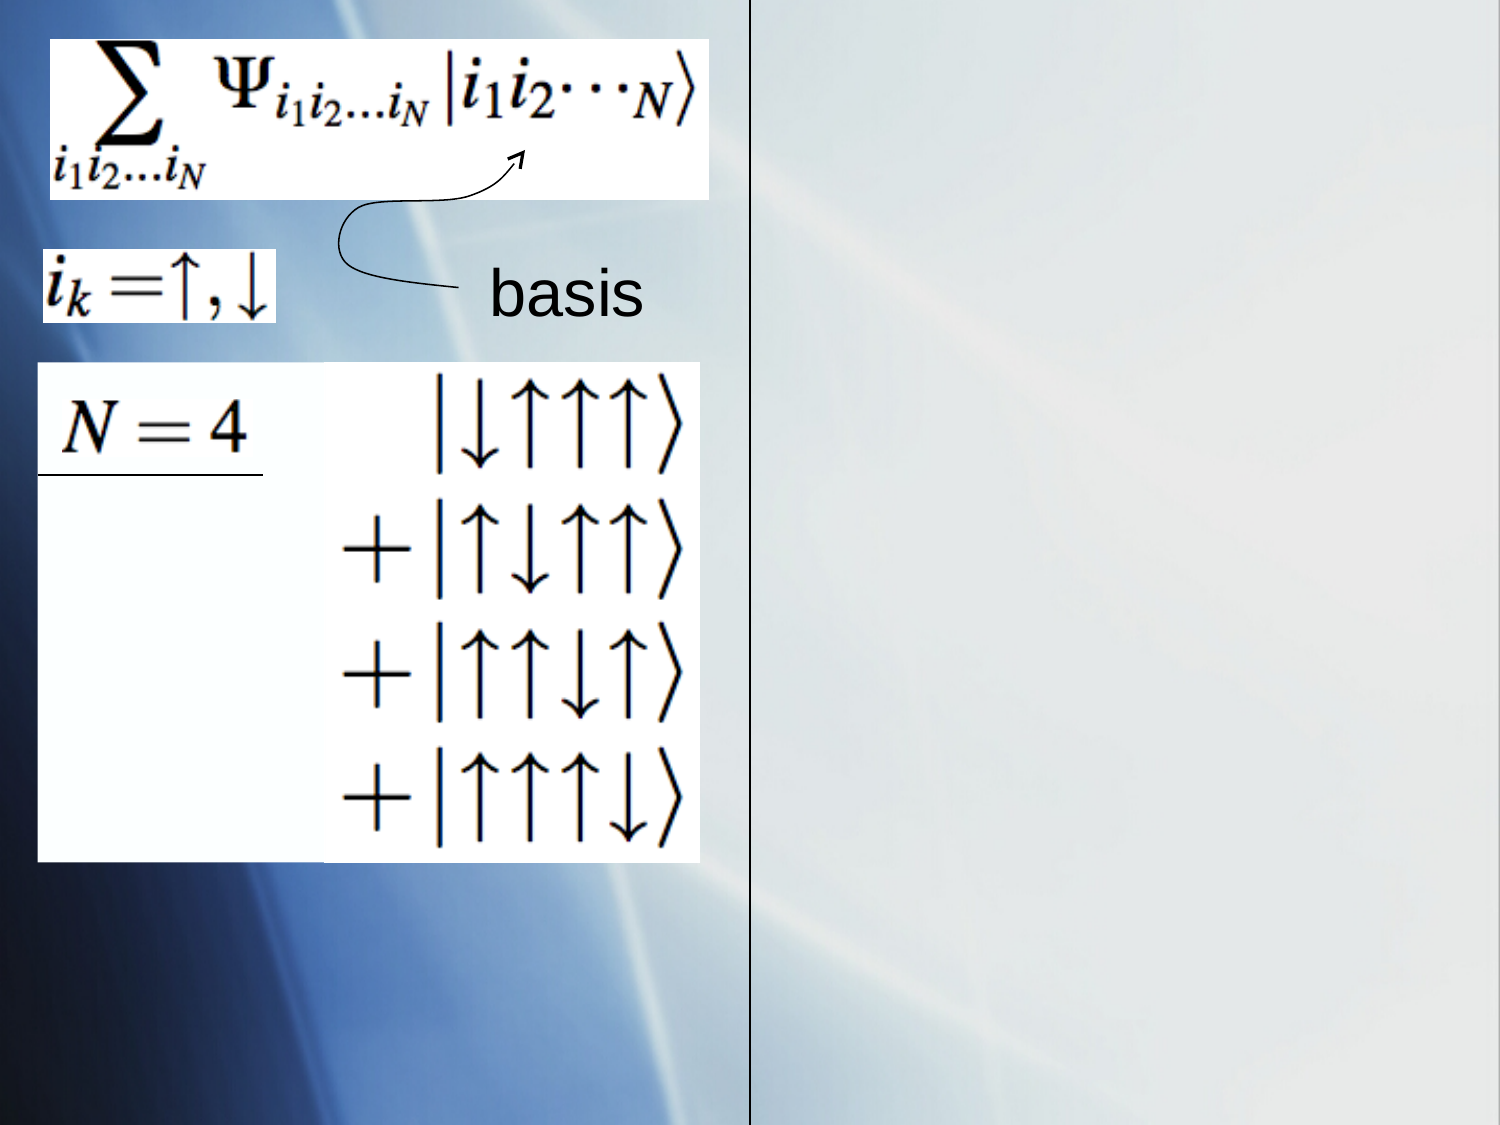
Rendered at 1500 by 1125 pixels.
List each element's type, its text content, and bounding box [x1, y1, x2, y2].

text_box [37, 362, 324, 863]
text_box basis [475, 242, 661, 338]
picture [0, 0, 749, 1125]
picture [751, 0, 1500, 1125]
